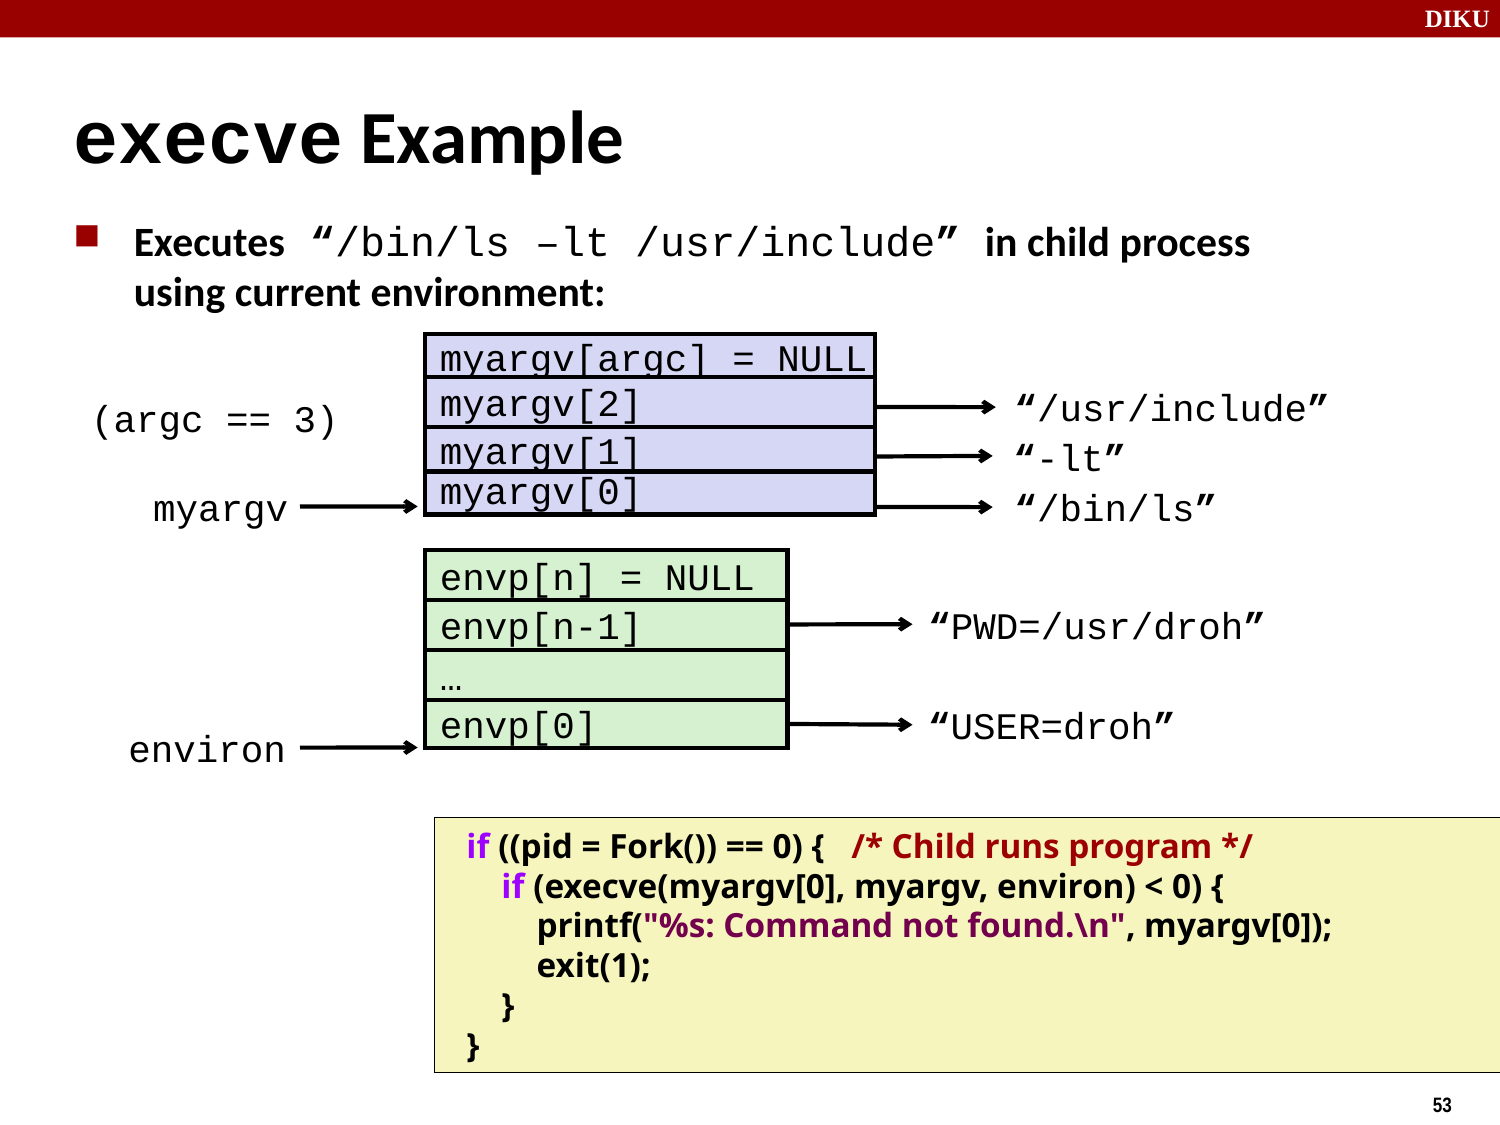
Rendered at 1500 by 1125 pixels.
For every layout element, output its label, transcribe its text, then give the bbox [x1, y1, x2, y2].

text_box “PWD=/usr/droh” [913, 594, 1281, 655]
text_box envp[n] = NULL [424, 549, 788, 600]
text_box myargv[1] [424, 426, 875, 472]
text_box if ((pid = Fork()) == 0) { /* Child runs program */ if (execve(myargv[0], myargv, environ) < 0) { printf("%s: Command not found.\n", myargv[0]); exit(1); } } [434, 817, 1500, 1072]
text_box Executes “/bin/ls –lt /usr/include” in child process using current environment: [62, 207, 1304, 282]
title execve Example [58, 71, 1304, 197]
text_box “/bin/ls” [999, 476, 1232, 537]
text_box … [424, 650, 788, 700]
text_box myargv[argc] = NULL [424, 334, 875, 376]
text_box (argc == 3) [76, 387, 354, 448]
text_box envp[n-1] [424, 600, 788, 650]
text_box myargv [138, 476, 304, 537]
text_box envp[0] [424, 700, 788, 748]
text_box “USER=droh” [913, 694, 1191, 755]
text_box environ [113, 717, 301, 778]
text_box myargv[0] [424, 472, 875, 515]
text_box myargv[2] [424, 376, 875, 426]
text_box “-lt” [999, 437, 1142, 486]
text_box “/usr/include” [999, 376, 1345, 437]
